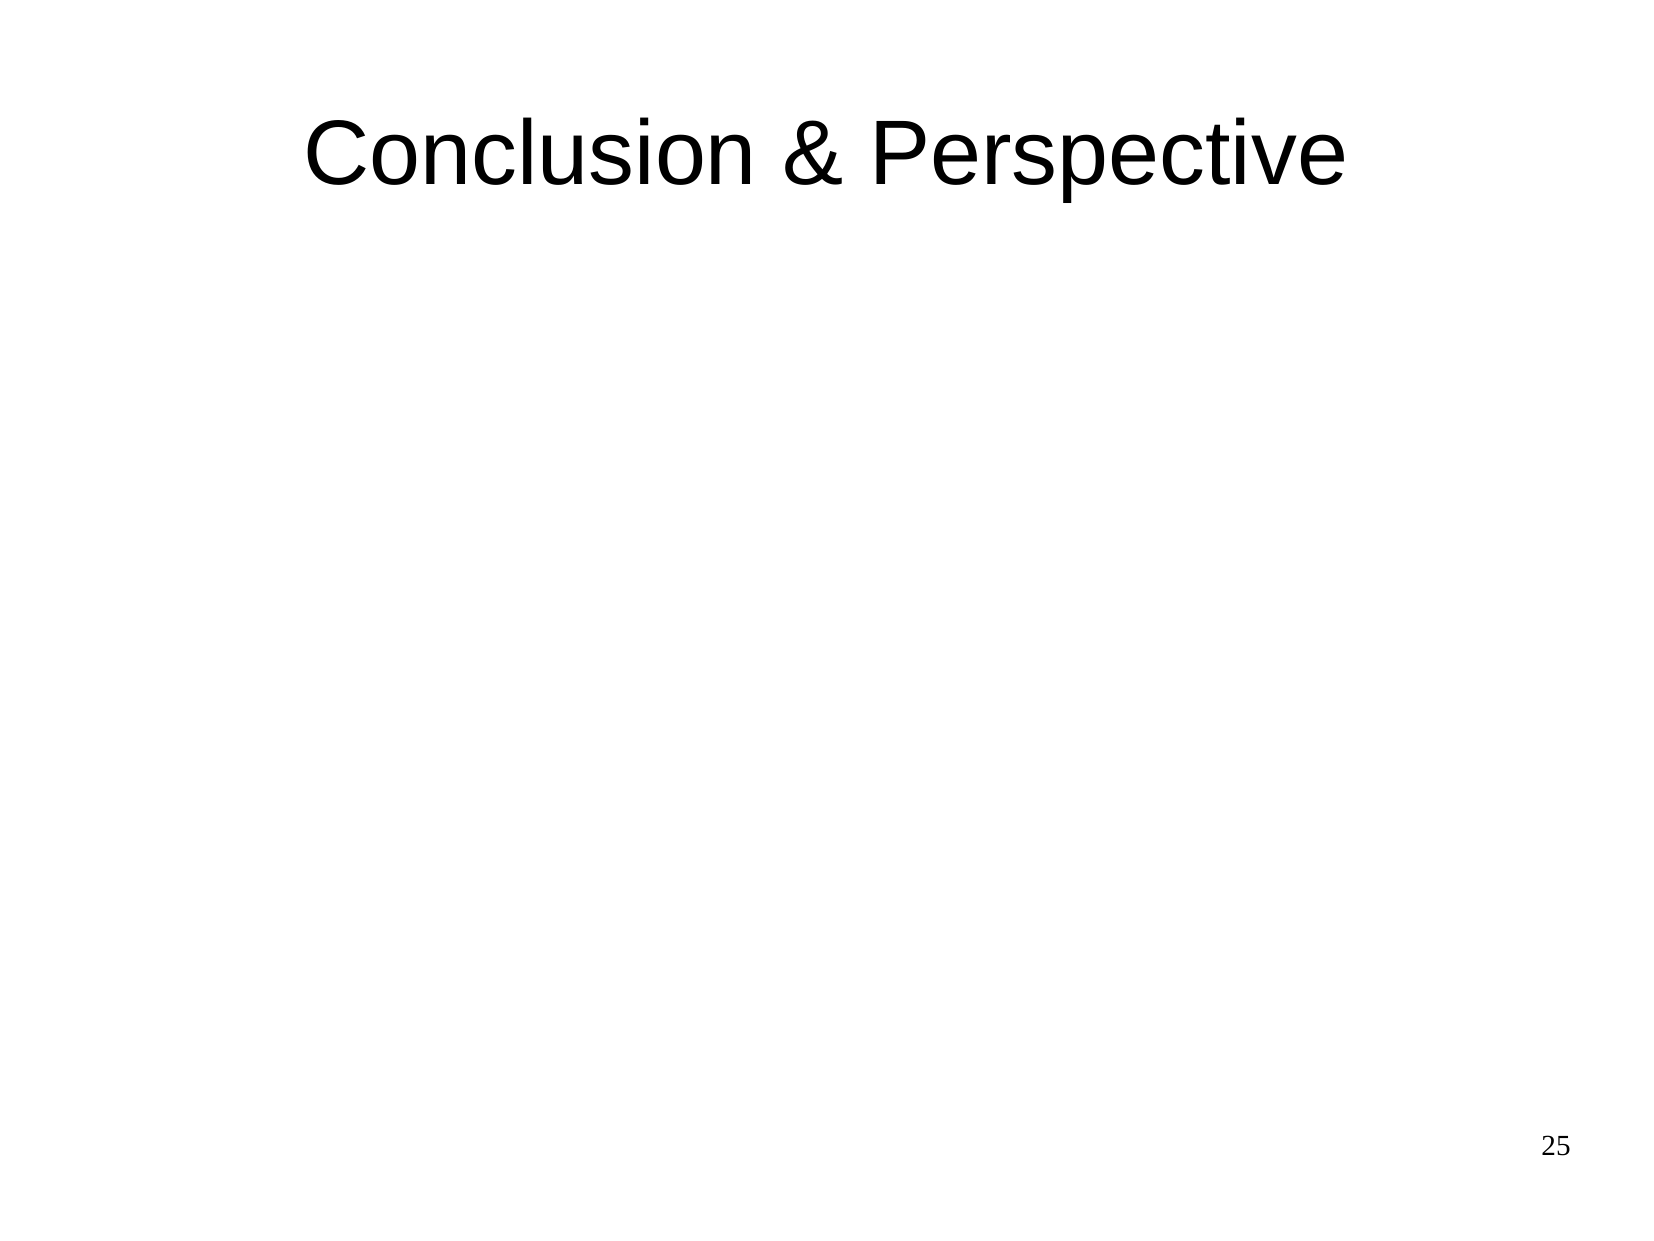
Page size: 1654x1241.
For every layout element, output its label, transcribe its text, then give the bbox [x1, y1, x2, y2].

title Conclusion & Perspective [82, 49, 1571, 257]
